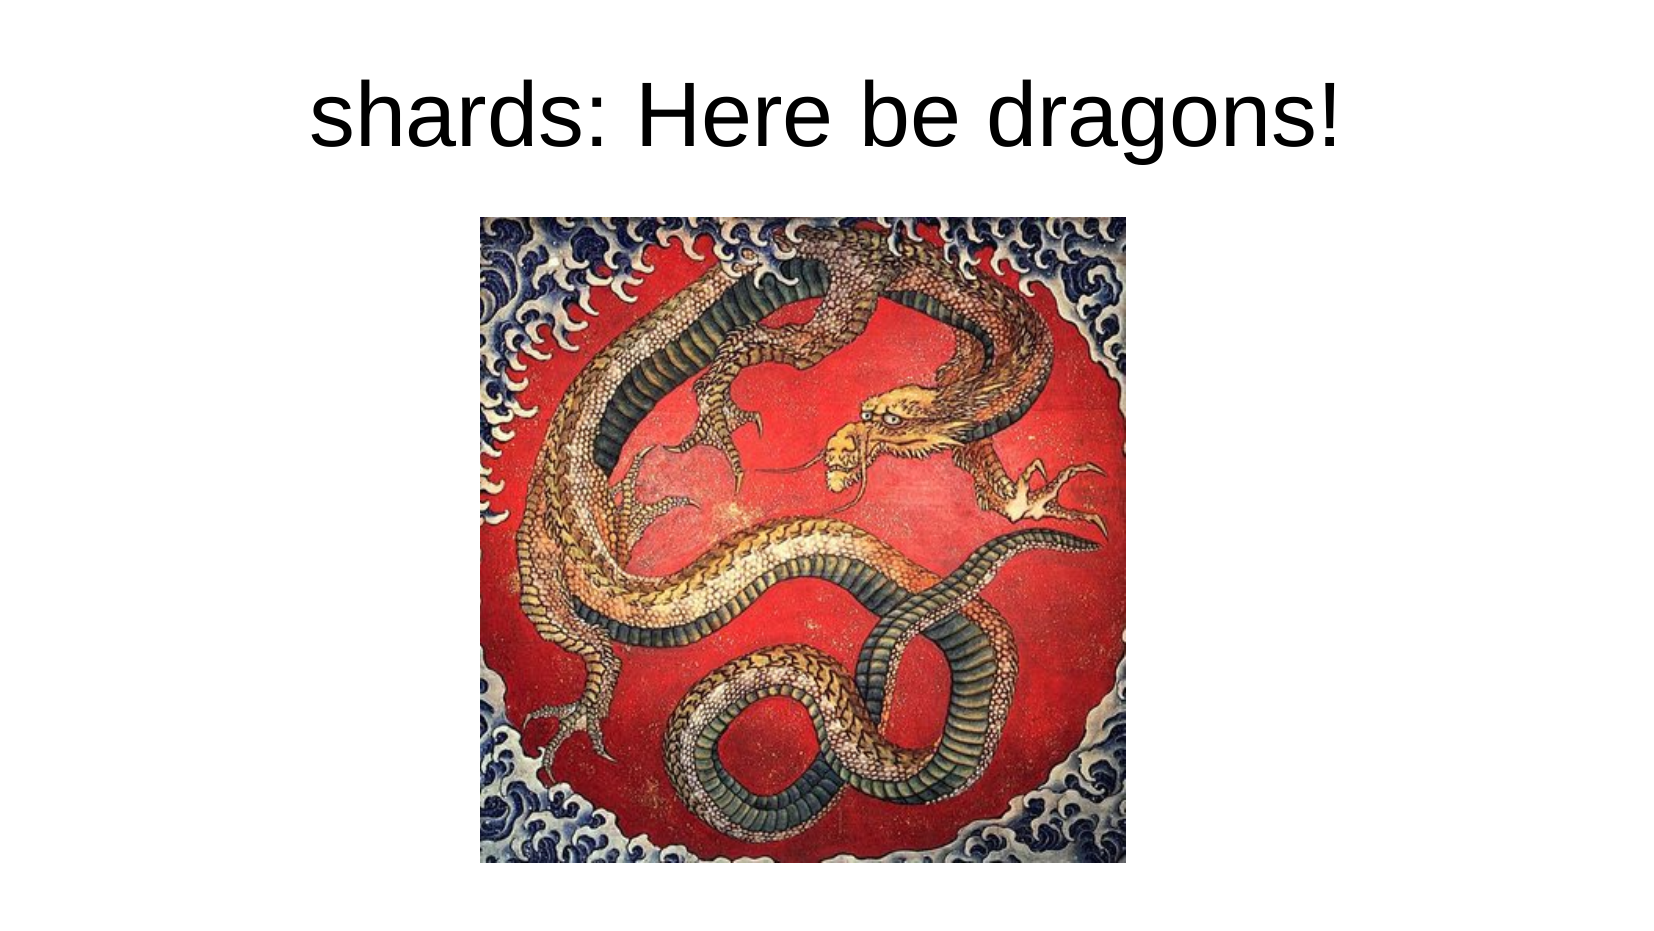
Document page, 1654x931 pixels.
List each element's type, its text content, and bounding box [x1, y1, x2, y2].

title shards: Here be dragons! [82, 37, 1571, 193]
picture [480, 217, 1126, 863]
